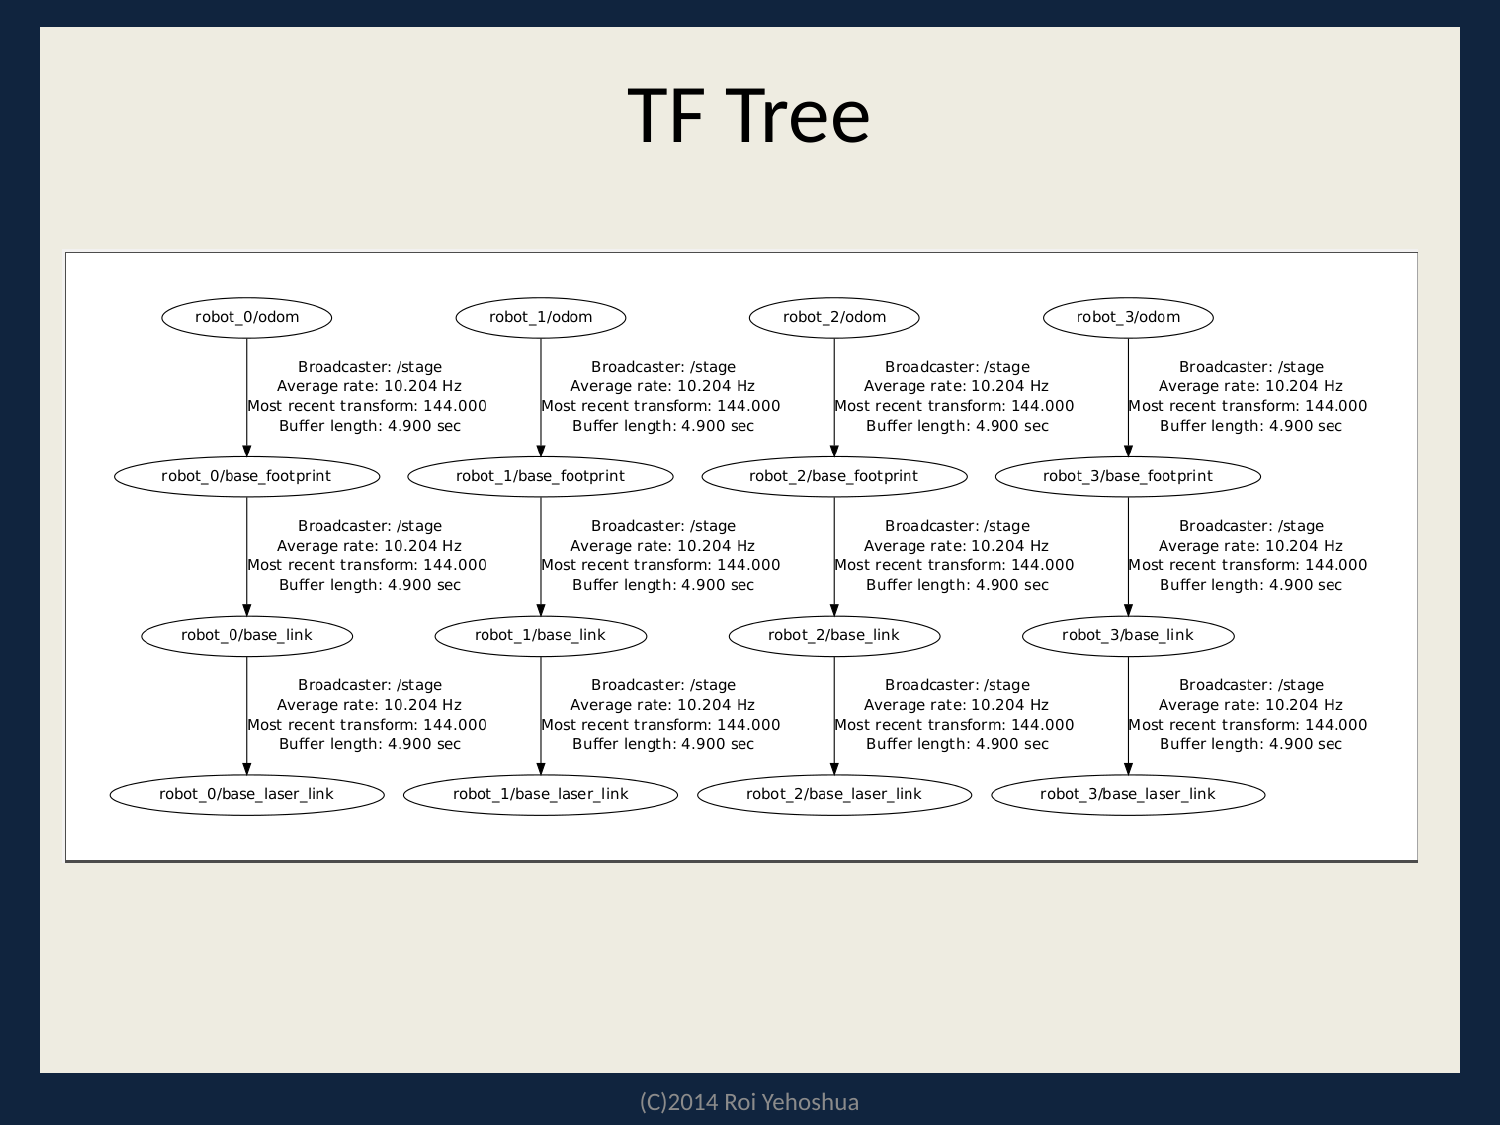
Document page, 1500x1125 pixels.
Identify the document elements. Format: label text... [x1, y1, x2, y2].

title TF Tree [37, 31, 1463, 188]
footer (C)2014 Roi Yehoshua [512, 1074, 988, 1125]
picture [62, 249, 1418, 863]
